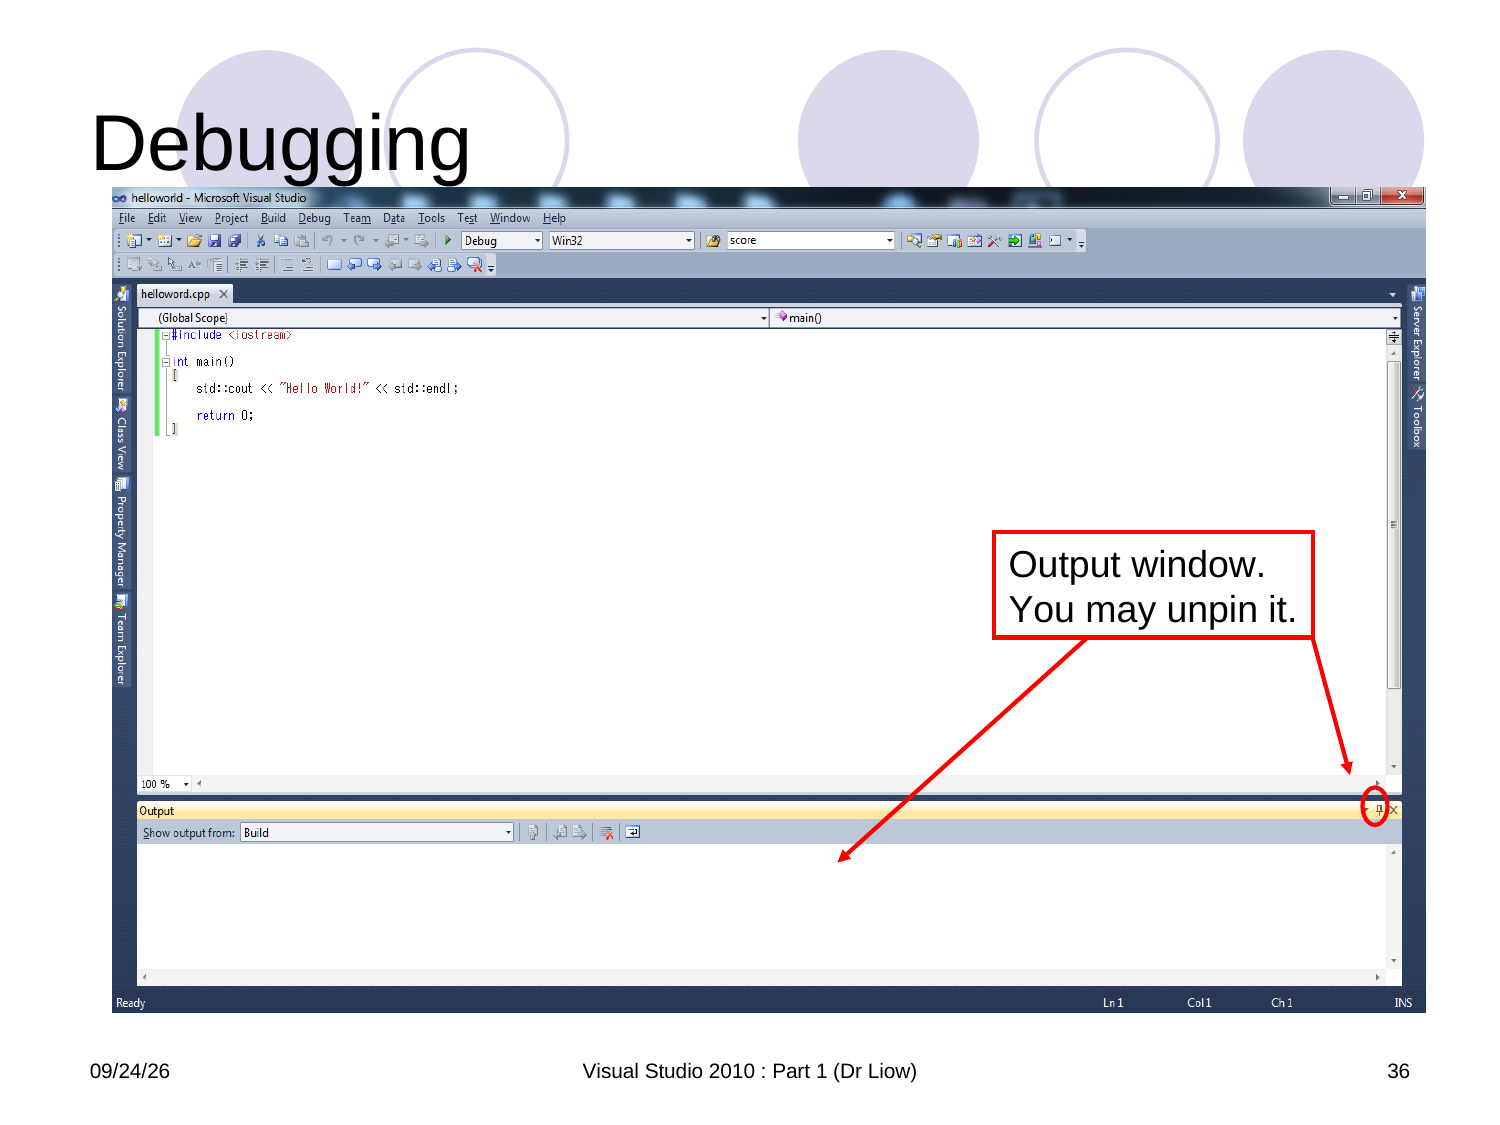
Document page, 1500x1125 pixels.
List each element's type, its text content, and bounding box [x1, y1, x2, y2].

text_box <number> [1074, 1049, 1426, 1101]
text_box 08/22/12 [74, 1049, 426, 1101]
text_box Output window. You may unpin it. [993, 532, 1313, 638]
picture [112, 233, 1426, 1013]
title Debugging [75, 45, 1426, 233]
text_box Visual Studio 2010 : Part 1 (Dr Liow) [512, 1049, 988, 1101]
